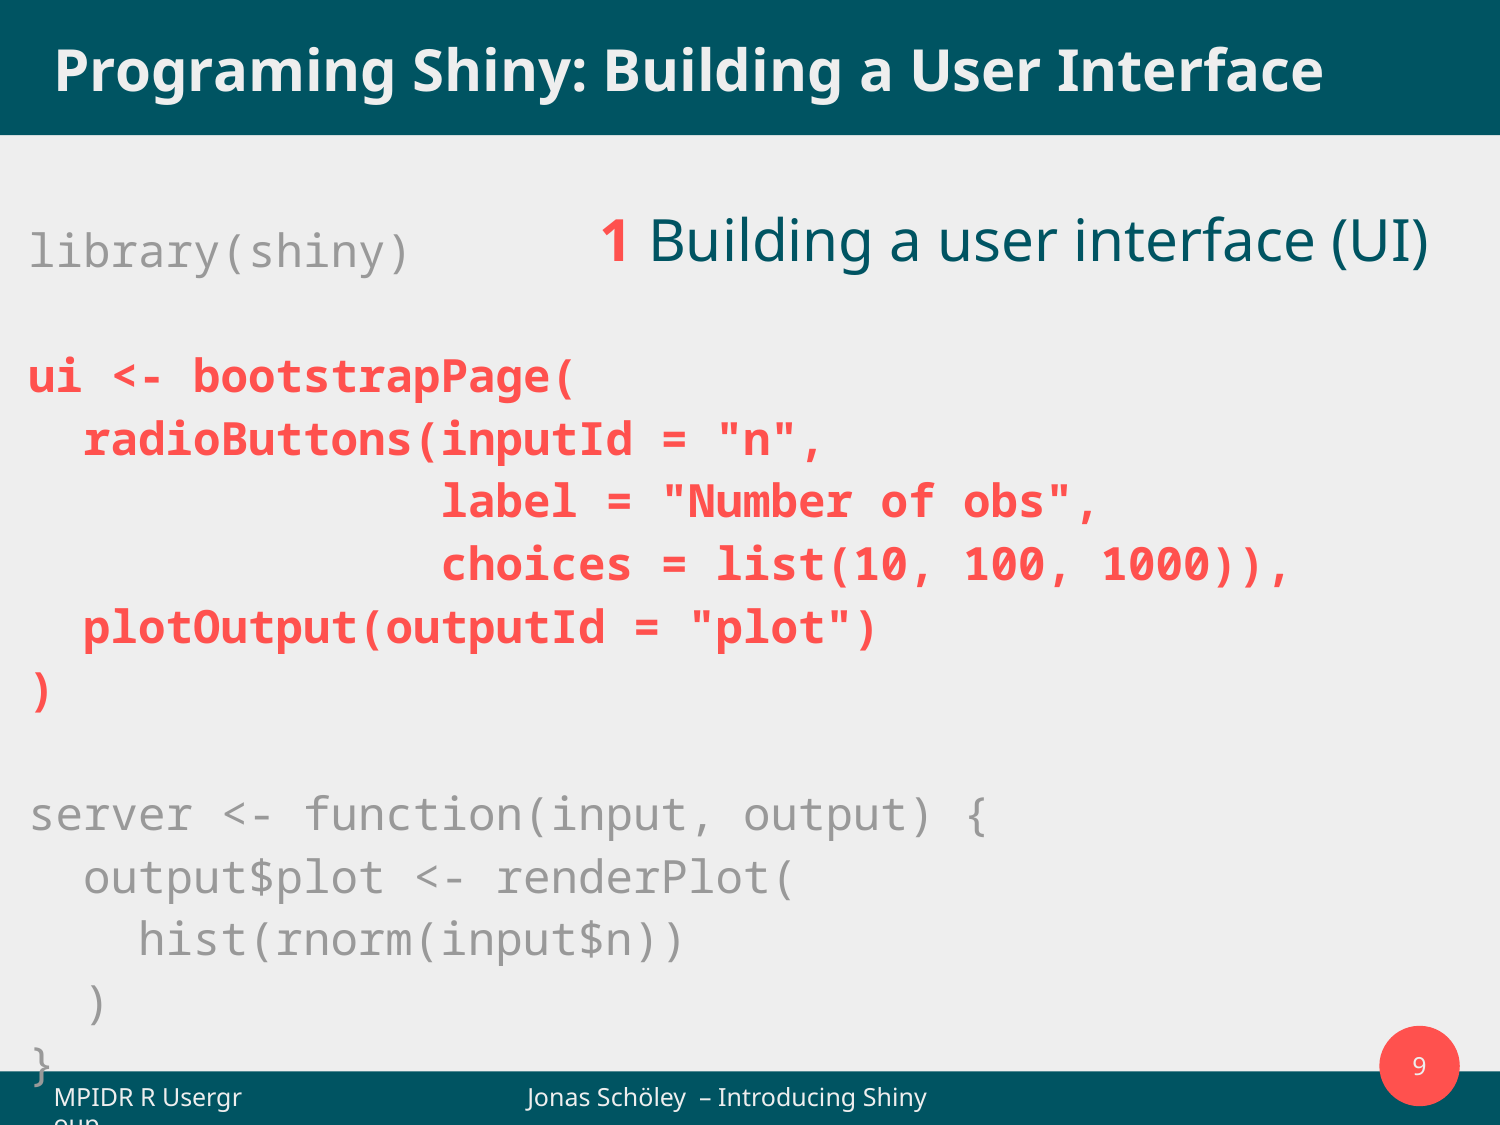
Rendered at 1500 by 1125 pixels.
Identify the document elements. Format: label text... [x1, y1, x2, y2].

text_box library(shiny) ui <- bootstrapPage( radioButtons(inputId = "n", label = "Number of obs", choices = list(10, 100, 1000)), plotOutput(outputId = "plot") ) server <- function(input, output) { output$plot <- renderPlot( hist(rnorm(input$n)) ) } shinyApp(ui = ui, server = server) [13, 211, 1484, 959]
text_box 1 Building a user interface (UI) [585, 191, 1397, 284]
title Programing Shiny: Building a User Interface [53, 0, 1447, 141]
